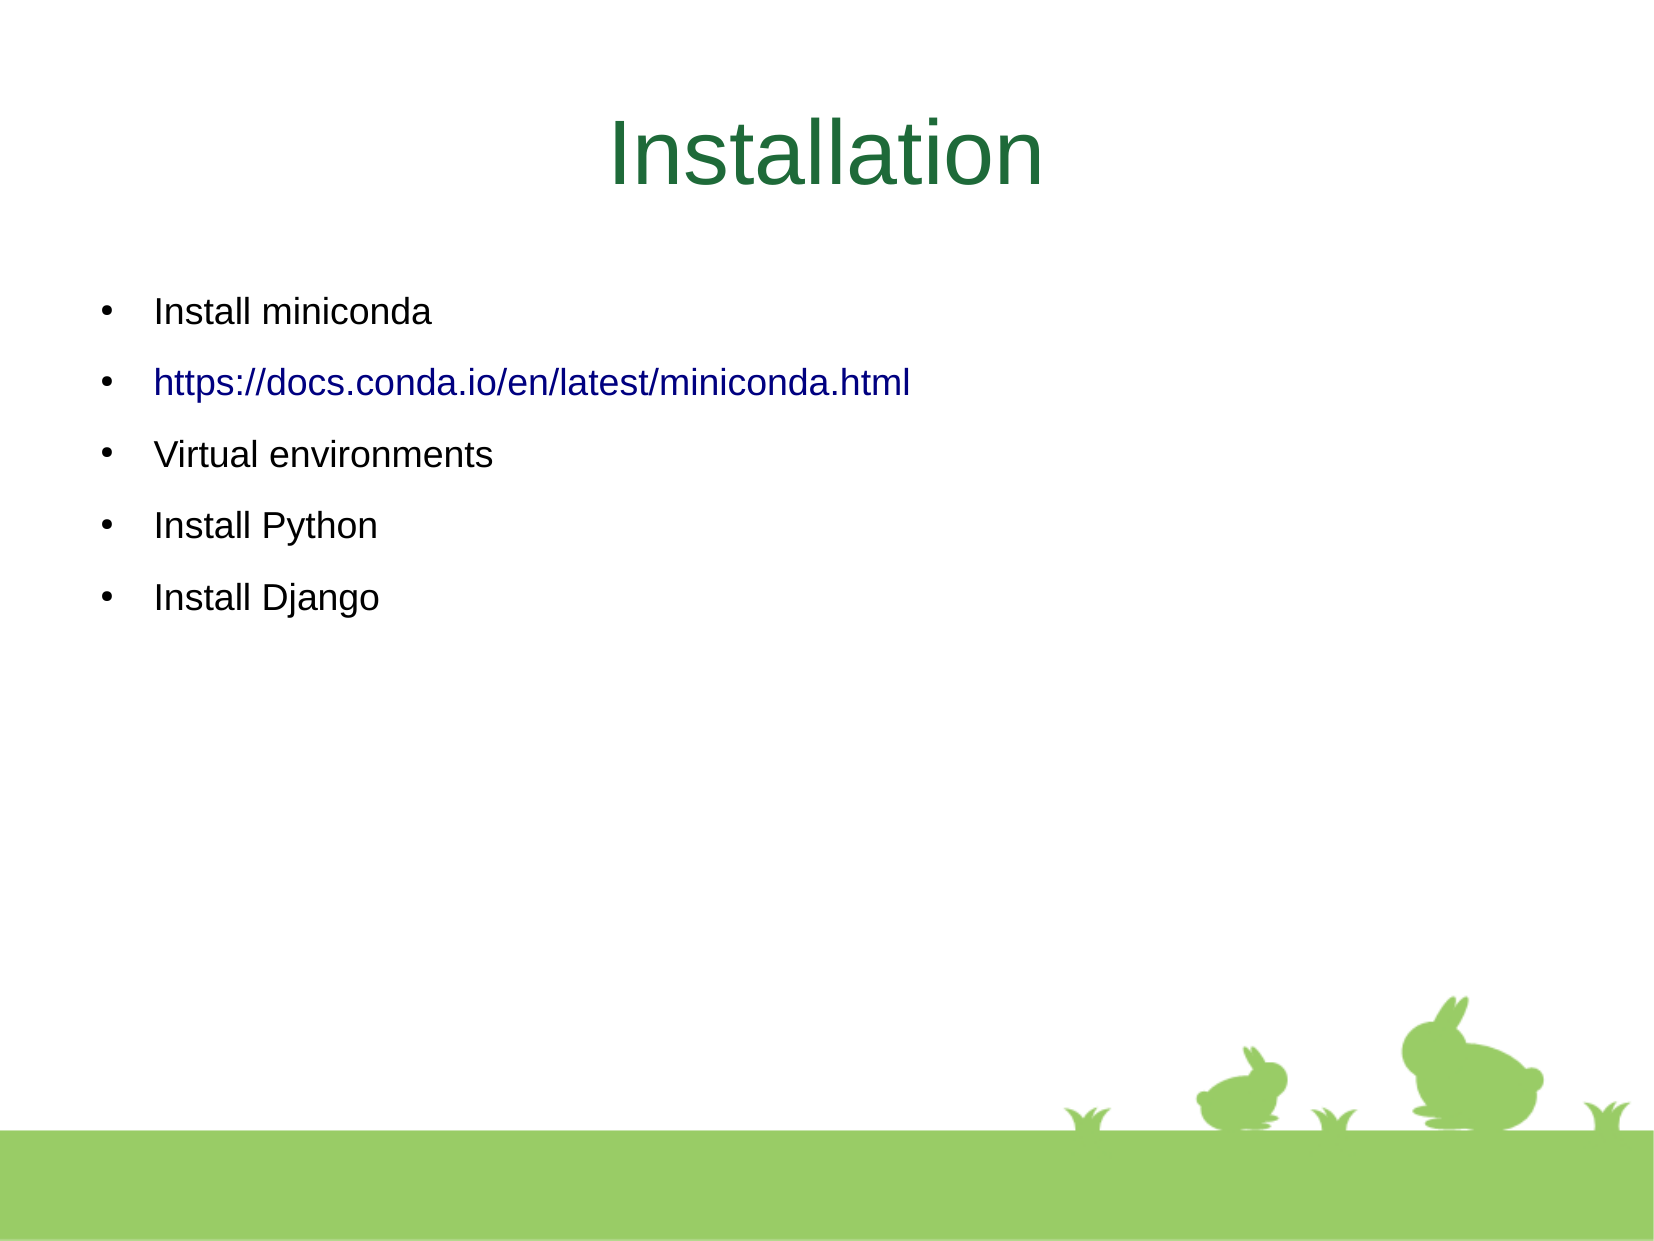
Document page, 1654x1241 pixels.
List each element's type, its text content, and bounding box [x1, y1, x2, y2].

list Install miniconda https://docs.conda.io/en/latest/miniconda.html Virtual environments Install Python Install Django [82, 290, 1571, 1010]
picture [0, 0, 1654, 1241]
title Installation [82, 49, 1571, 257]
